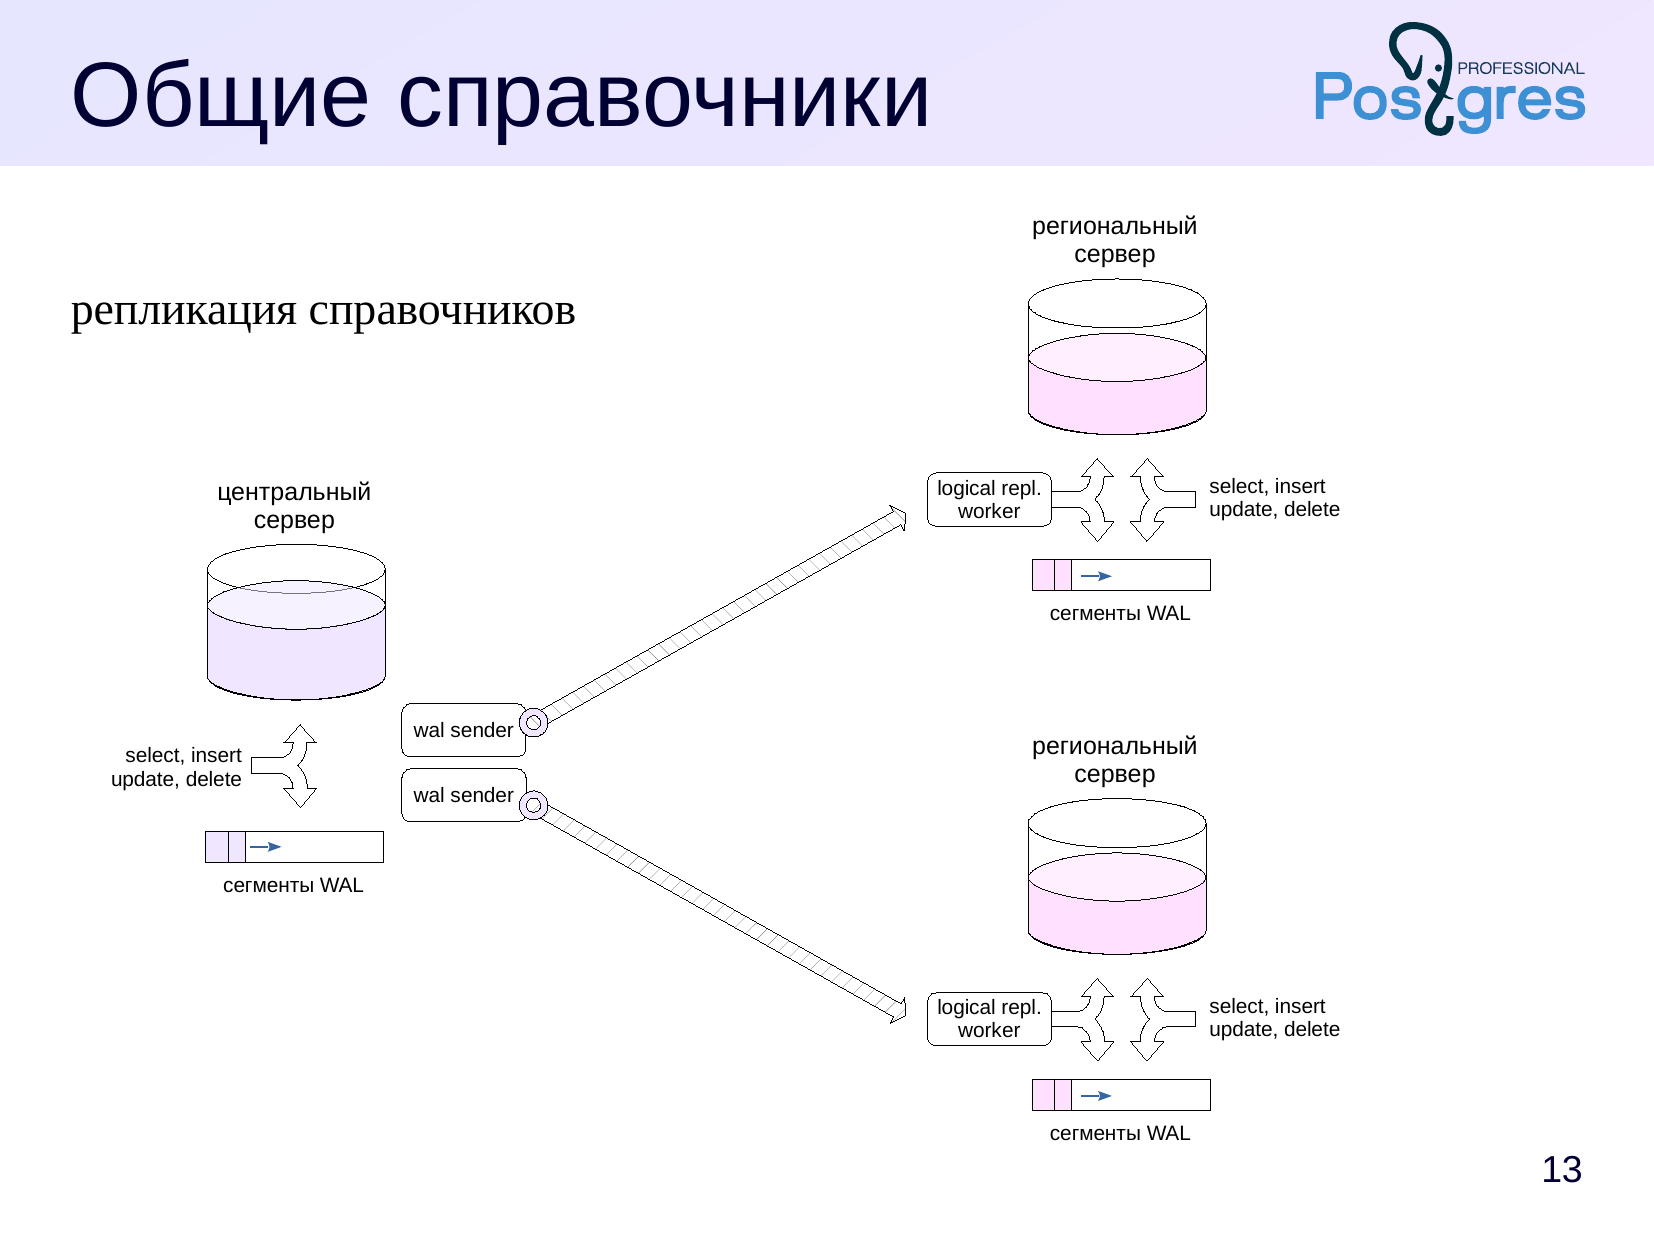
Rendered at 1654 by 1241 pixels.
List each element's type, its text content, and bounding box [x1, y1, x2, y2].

text_box [257, 724, 317, 808]
text_box wal sender [401, 768, 527, 822]
text_box [1130, 458, 1194, 542]
text_box select, insert update, delete [96, 736, 257, 799]
text_box [1052, 458, 1114, 542]
title Общие справочники [70, 43, 1241, 147]
text_box [1028, 278, 1207, 435]
list репликация справочников [70, 283, 1583, 1134]
text_box [1033, 1080, 1072, 1110]
text_box logical repl. worker [927, 992, 1052, 1046]
text_box центральный сервер [202, 470, 430, 542]
text_box сегменты WAL [208, 866, 381, 905]
text_box [1052, 978, 1114, 1061]
text_box [207, 544, 386, 701]
text_box сегменты WAL [1035, 594, 1207, 633]
text_box [519, 790, 906, 1024]
text_box logical repl. worker [927, 472, 1052, 527]
text_box [519, 505, 906, 737]
text_box сегменты WAL [1035, 1113, 1207, 1153]
text_box [1028, 798, 1207, 955]
text_box [206, 832, 246, 862]
text_box wal sender [401, 703, 526, 757]
text_box [1130, 978, 1194, 1061]
text_box select, insert update, delete [1194, 987, 1356, 1049]
text_box региональный сервер [1017, 204, 1261, 277]
text_box региональный сервер [1017, 724, 1261, 796]
text_box [1033, 560, 1072, 590]
text_box select, insert update, delete [1194, 467, 1356, 530]
